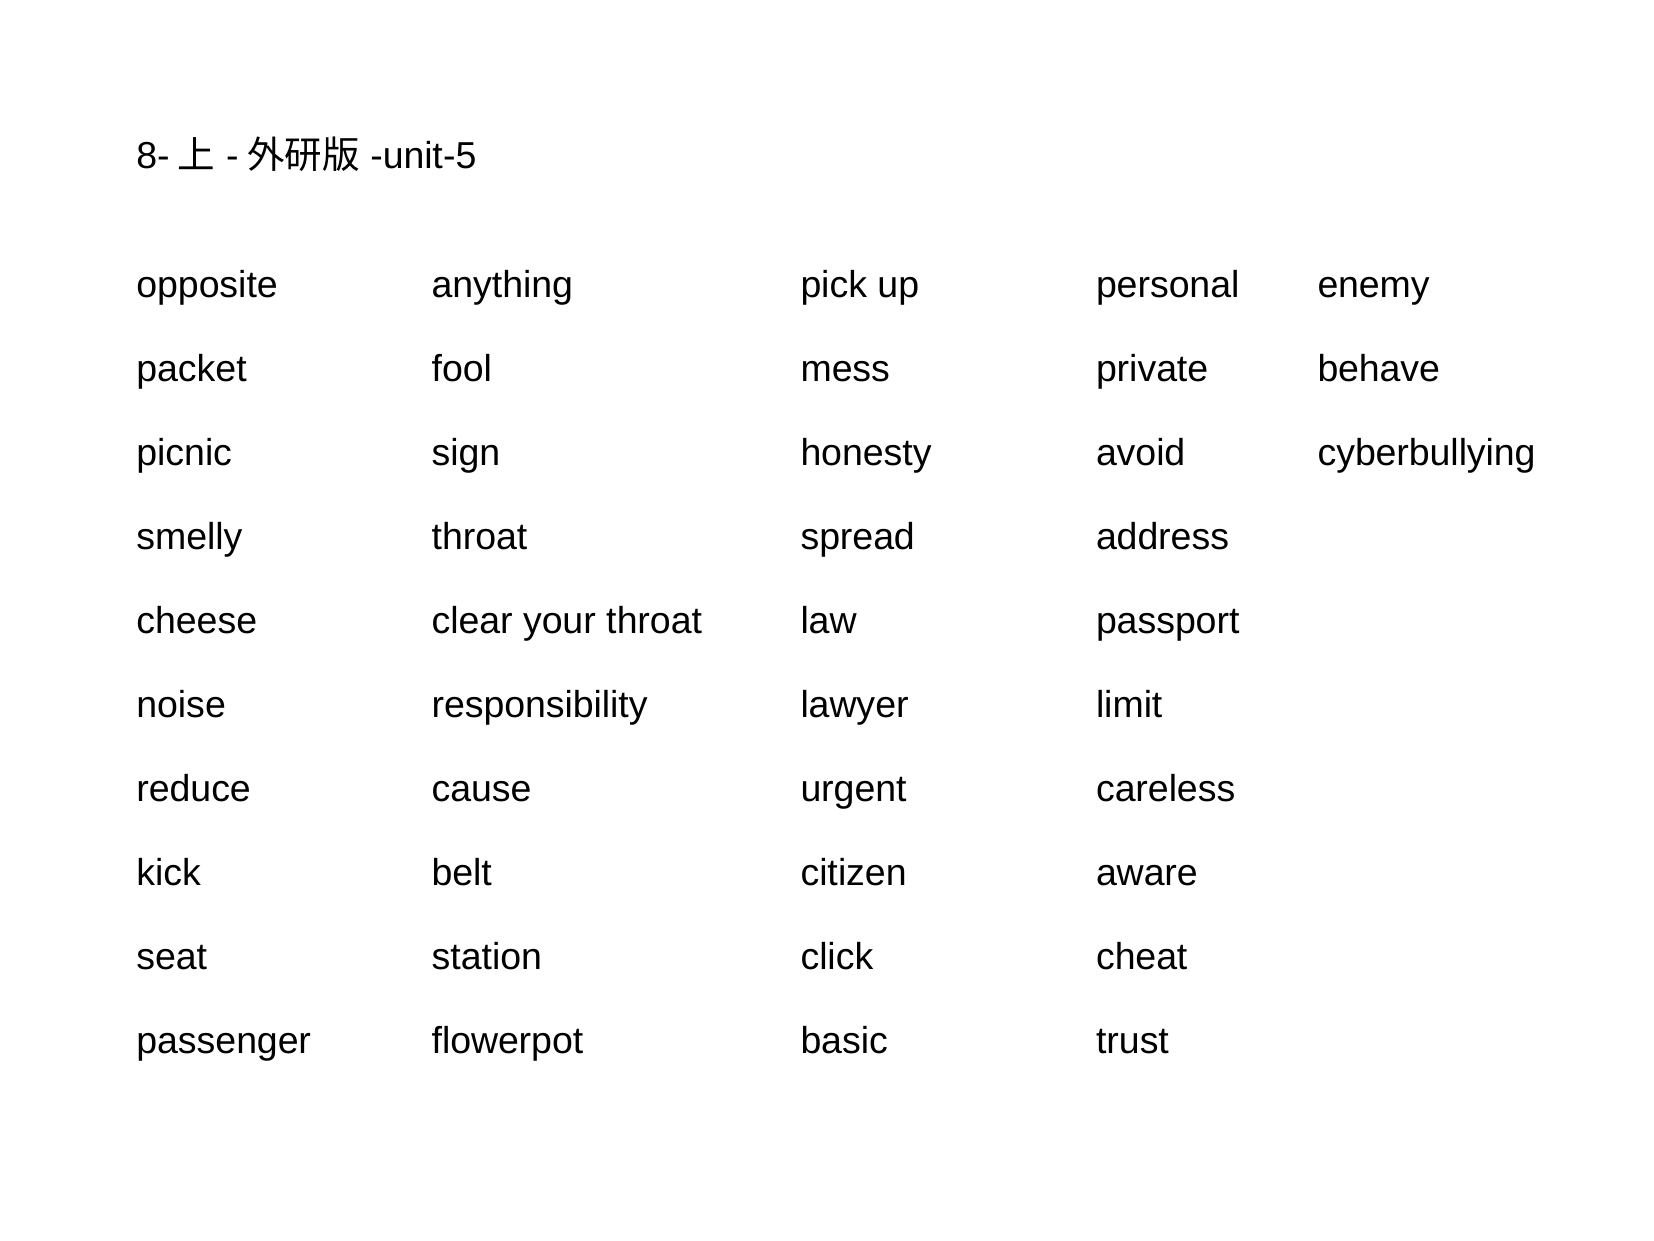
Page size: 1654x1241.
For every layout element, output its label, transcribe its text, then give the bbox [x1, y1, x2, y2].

text_box 8-上-外研版-unit-5 opposite anything pick up personal enemy packet fool mess private behave picnic sign honesty avoid cyberbullying smelly throat spread address cheese clear your throat law passport noise responsibility lawyer limit reduce cause urgent careless kick belt citizen aware seat station click cheat passenger flowerpot basic trust [121, 117, 1565, 1100]
